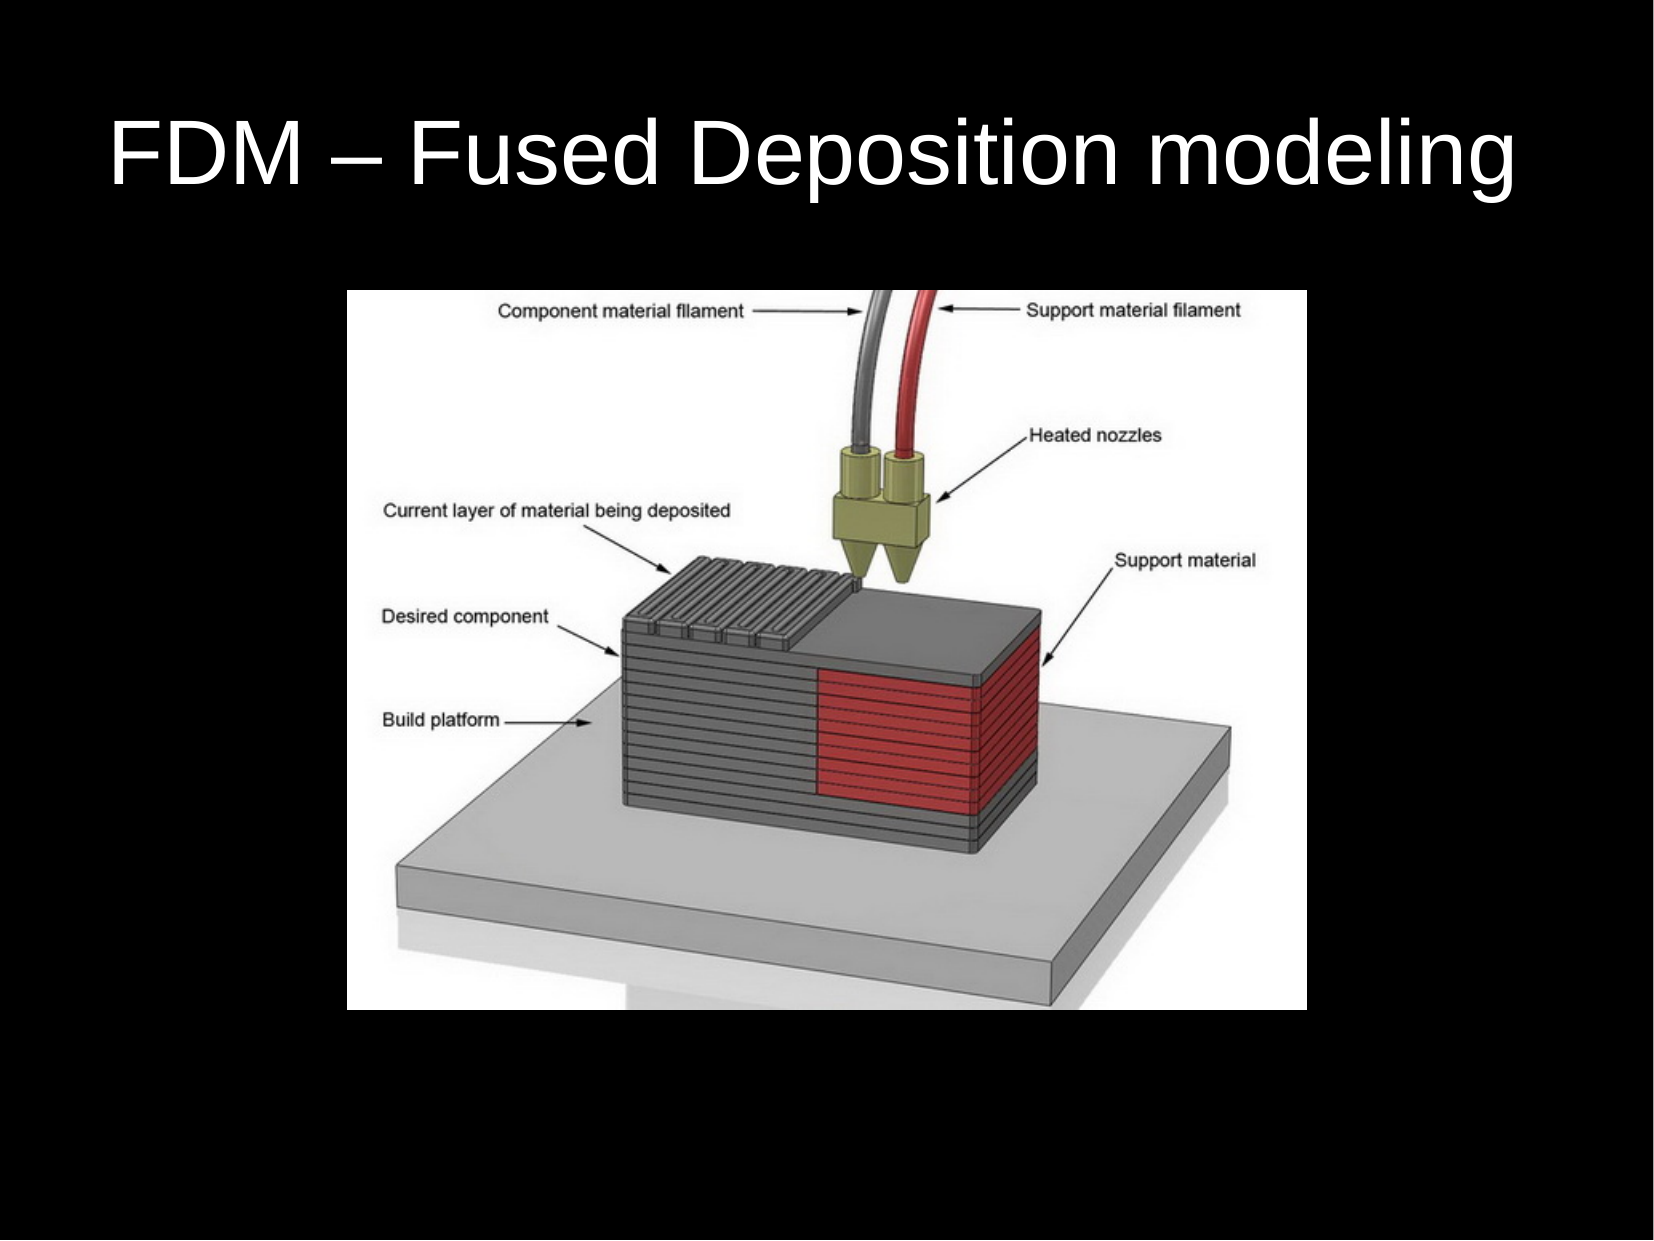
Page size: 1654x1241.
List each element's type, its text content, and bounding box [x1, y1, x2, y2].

title FDM – Fused Deposition modeling [82, 49, 1571, 257]
picture [347, 290, 1307, 1010]
